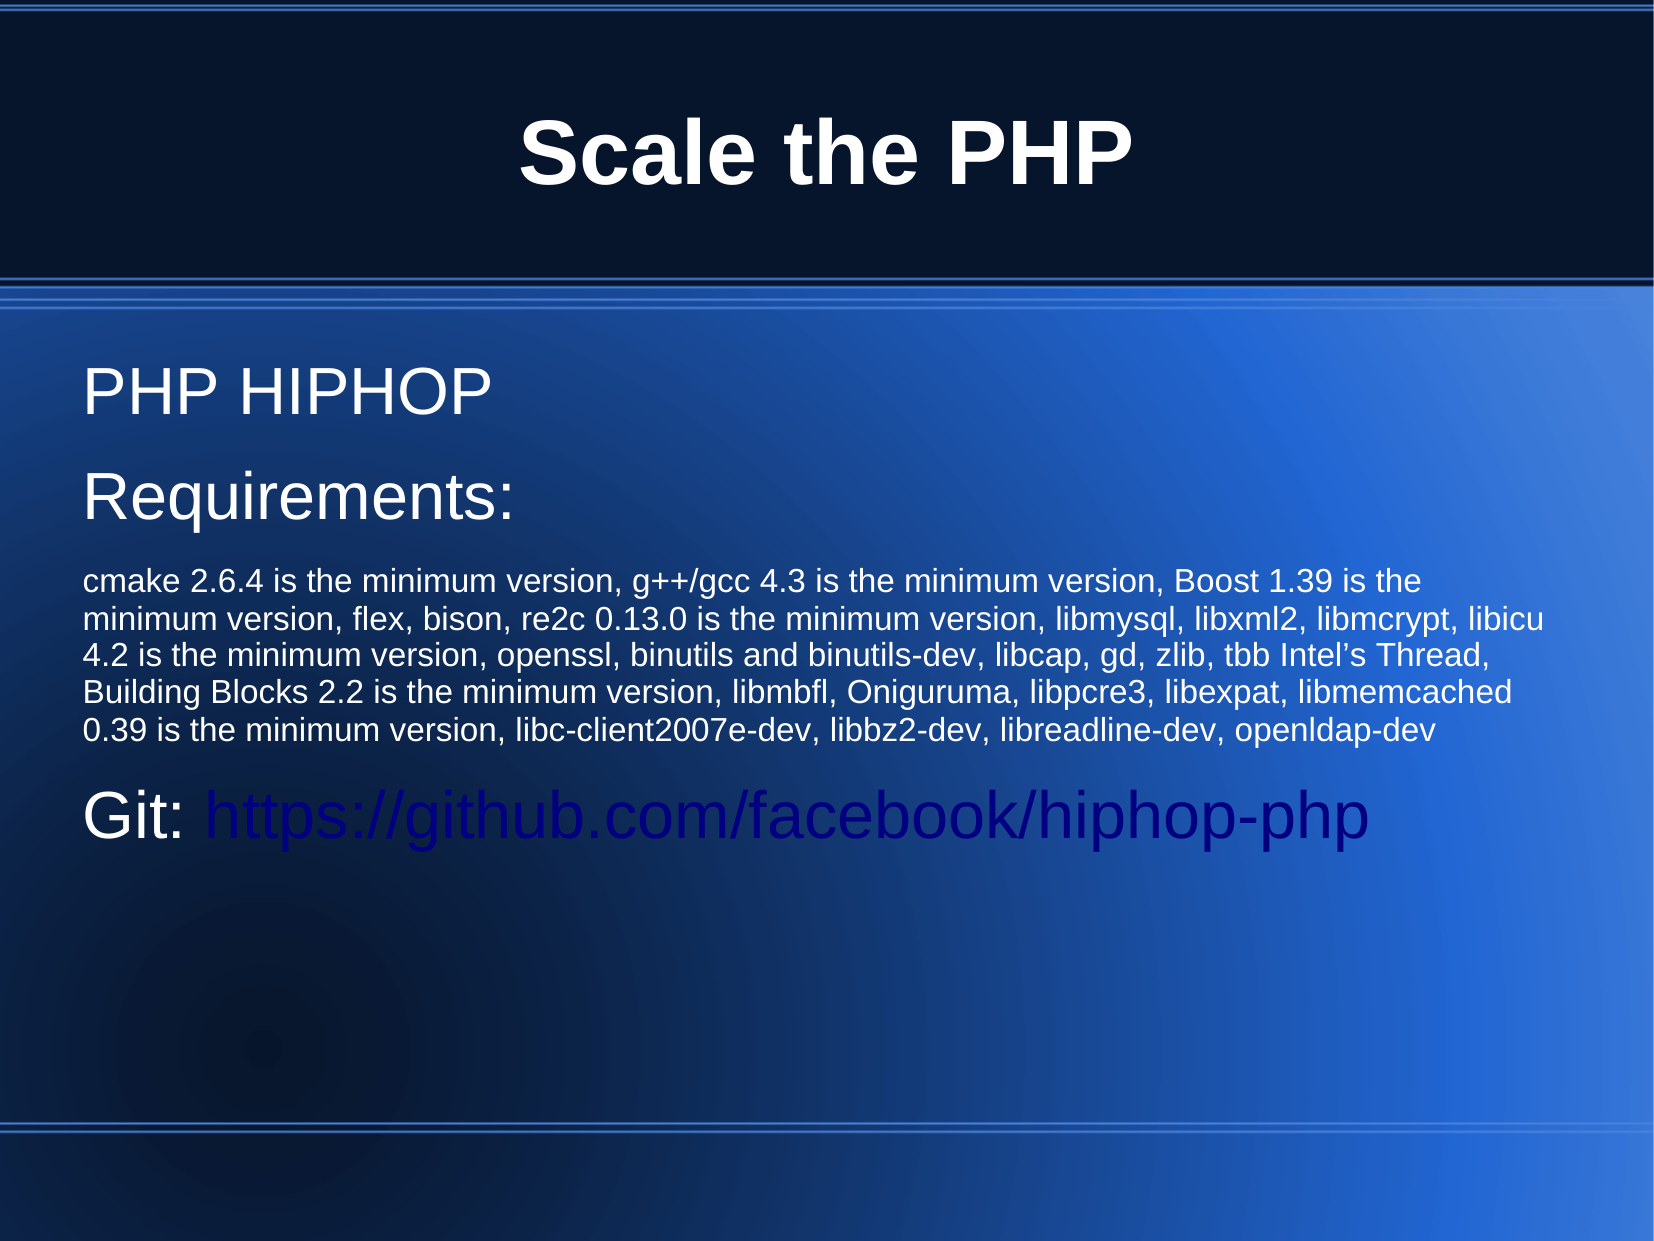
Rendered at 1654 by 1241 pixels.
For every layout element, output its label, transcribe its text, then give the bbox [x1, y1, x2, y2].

title Scale the PHP [82, 49, 1571, 257]
picture [0, 0, 1654, 1241]
list PHP HIPHOP Requirements: cmake 2.6.4 is the minimum version, g++/gcc 4.3 is the minimum version, Boost 1.39 is the minimum version, flex, bison, re2c 0.13.0 is the minimum version, libmysql, libxml2, libmcrypt, libicu 4.2 is the minimum version, openssl, binutils and binutils-dev, libcap, gd, zlib, tbb Intel’s Thread, Building Blocks 2.2 is the minimum version, libmbfl, Oniguruma, libpcre3, libexpat, libmemcached 0.39 is the minimum version, libc-client2007e-dev, libbz2-dev, libreadline-dev, openldap-dev Git: https://github.com/facebook/hiphop-php [82, 354, 1565, 1173]
